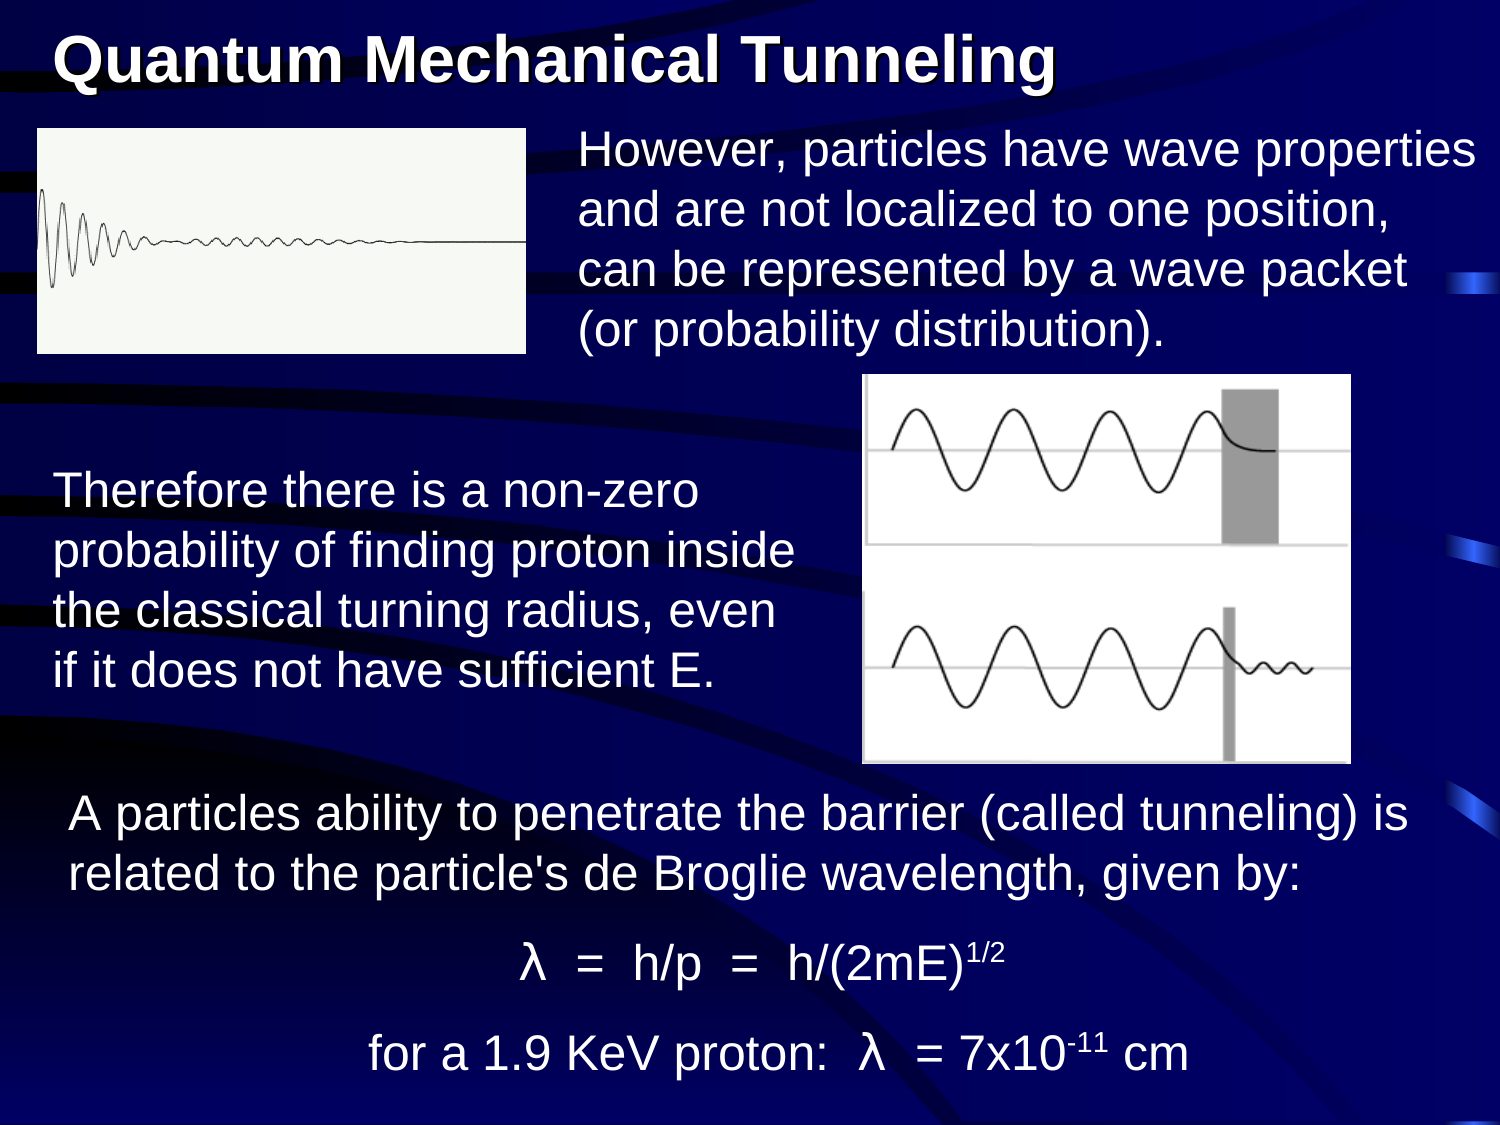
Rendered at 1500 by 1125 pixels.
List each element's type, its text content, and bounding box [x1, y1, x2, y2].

picture [862, 374, 1351, 764]
text_box However, particles have wave properties and are not localized to one position, can be represented by a wave packet (or probability distribution). [562, 108, 1500, 364]
text_box A particles ability to penetrate the barrier (called tunneling) is related to the particle's de Broglie wavelength, given by: λ = h/p = h/(2mE)1/2 for a 1.9 KeV proton: λ = 7x10-11 cm [53, 772, 1426, 1088]
picture [37, 193, 526, 354]
text_box Quantum Mechanical Tunneling [37, 7, 1463, 193]
text_box Therefore there is a non-zero probability of finding proton inside the classical turning radius, even if it does not have sufficient E. [37, 450, 826, 705]
